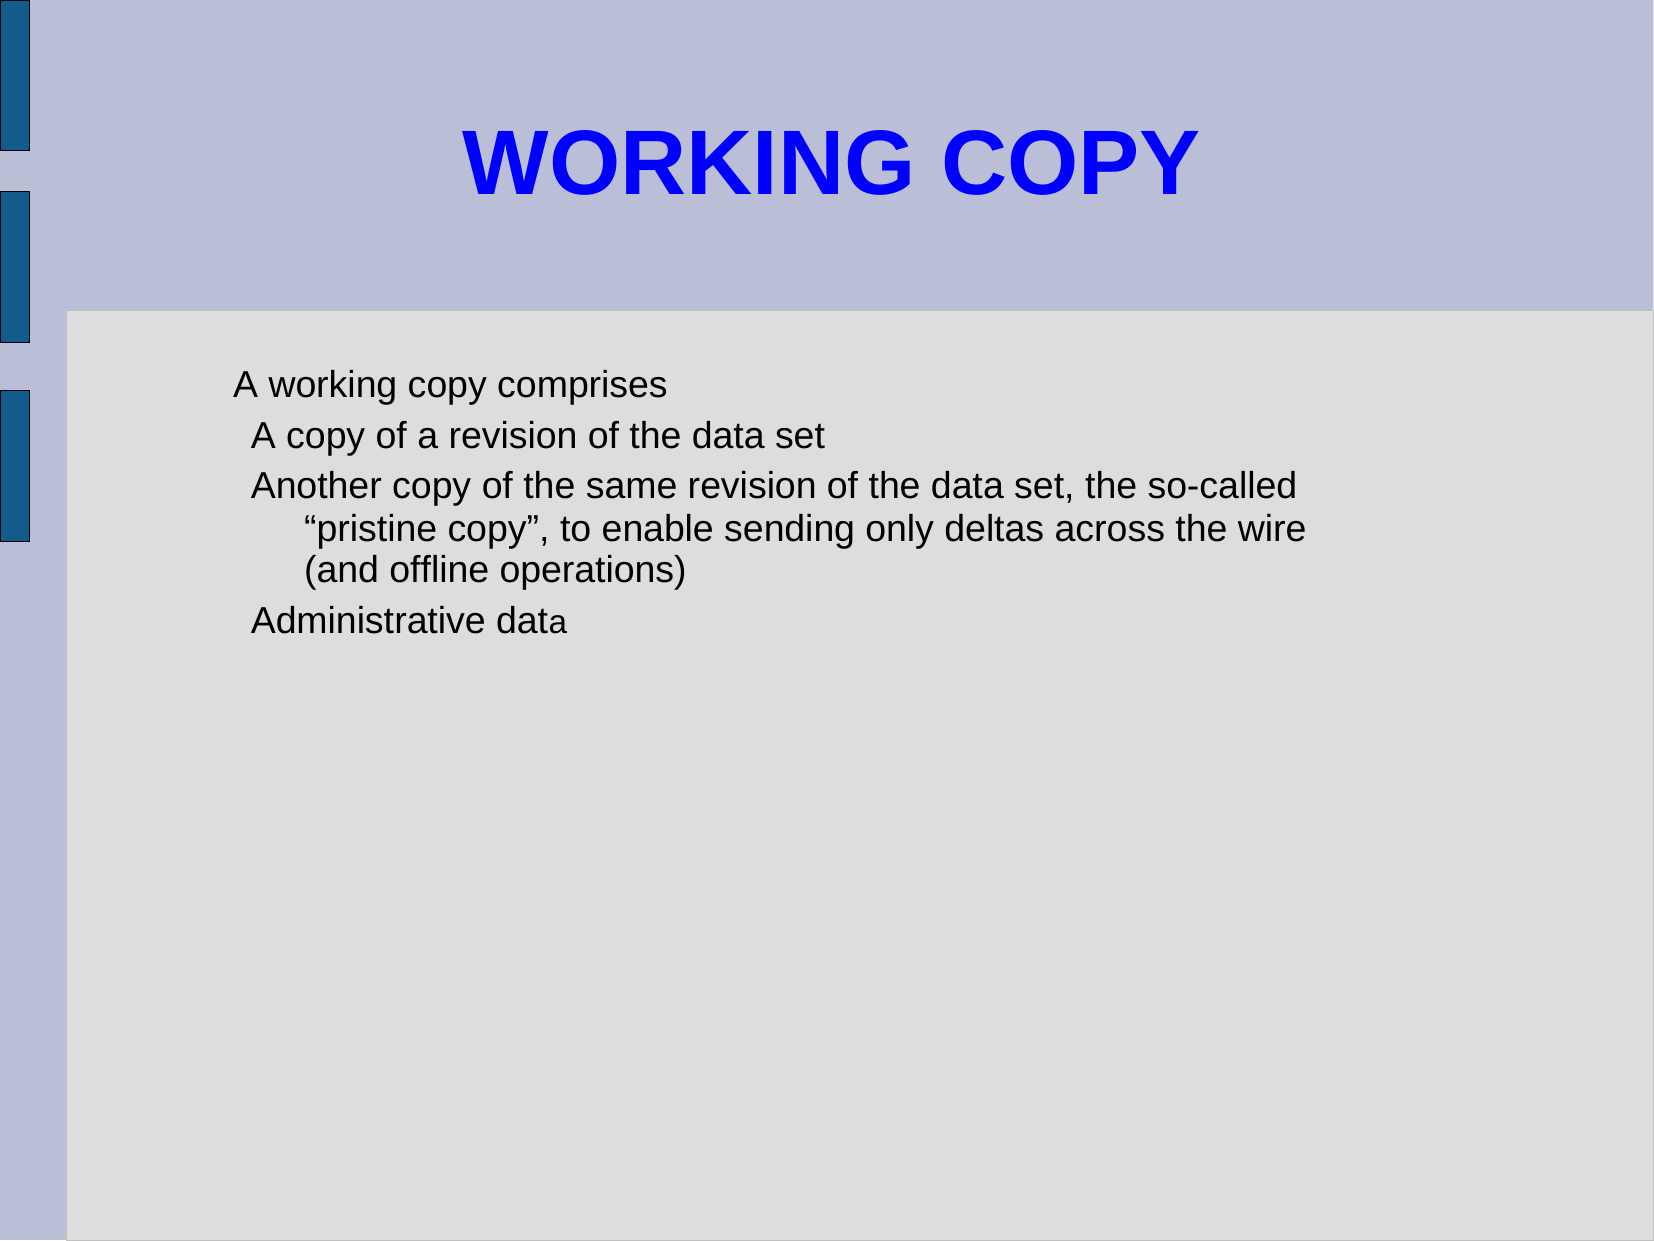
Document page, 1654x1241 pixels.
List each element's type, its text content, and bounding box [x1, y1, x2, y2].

title WORKING COPY [215, 101, 1449, 225]
list A working copy comprises A copy of a revision of the data set Another copy of the same revision of the data set, the so-called “pristine copy”, to enable sending only deltas across the wire (and offline operations) Administrative data [218, 355, 1388, 1093]
